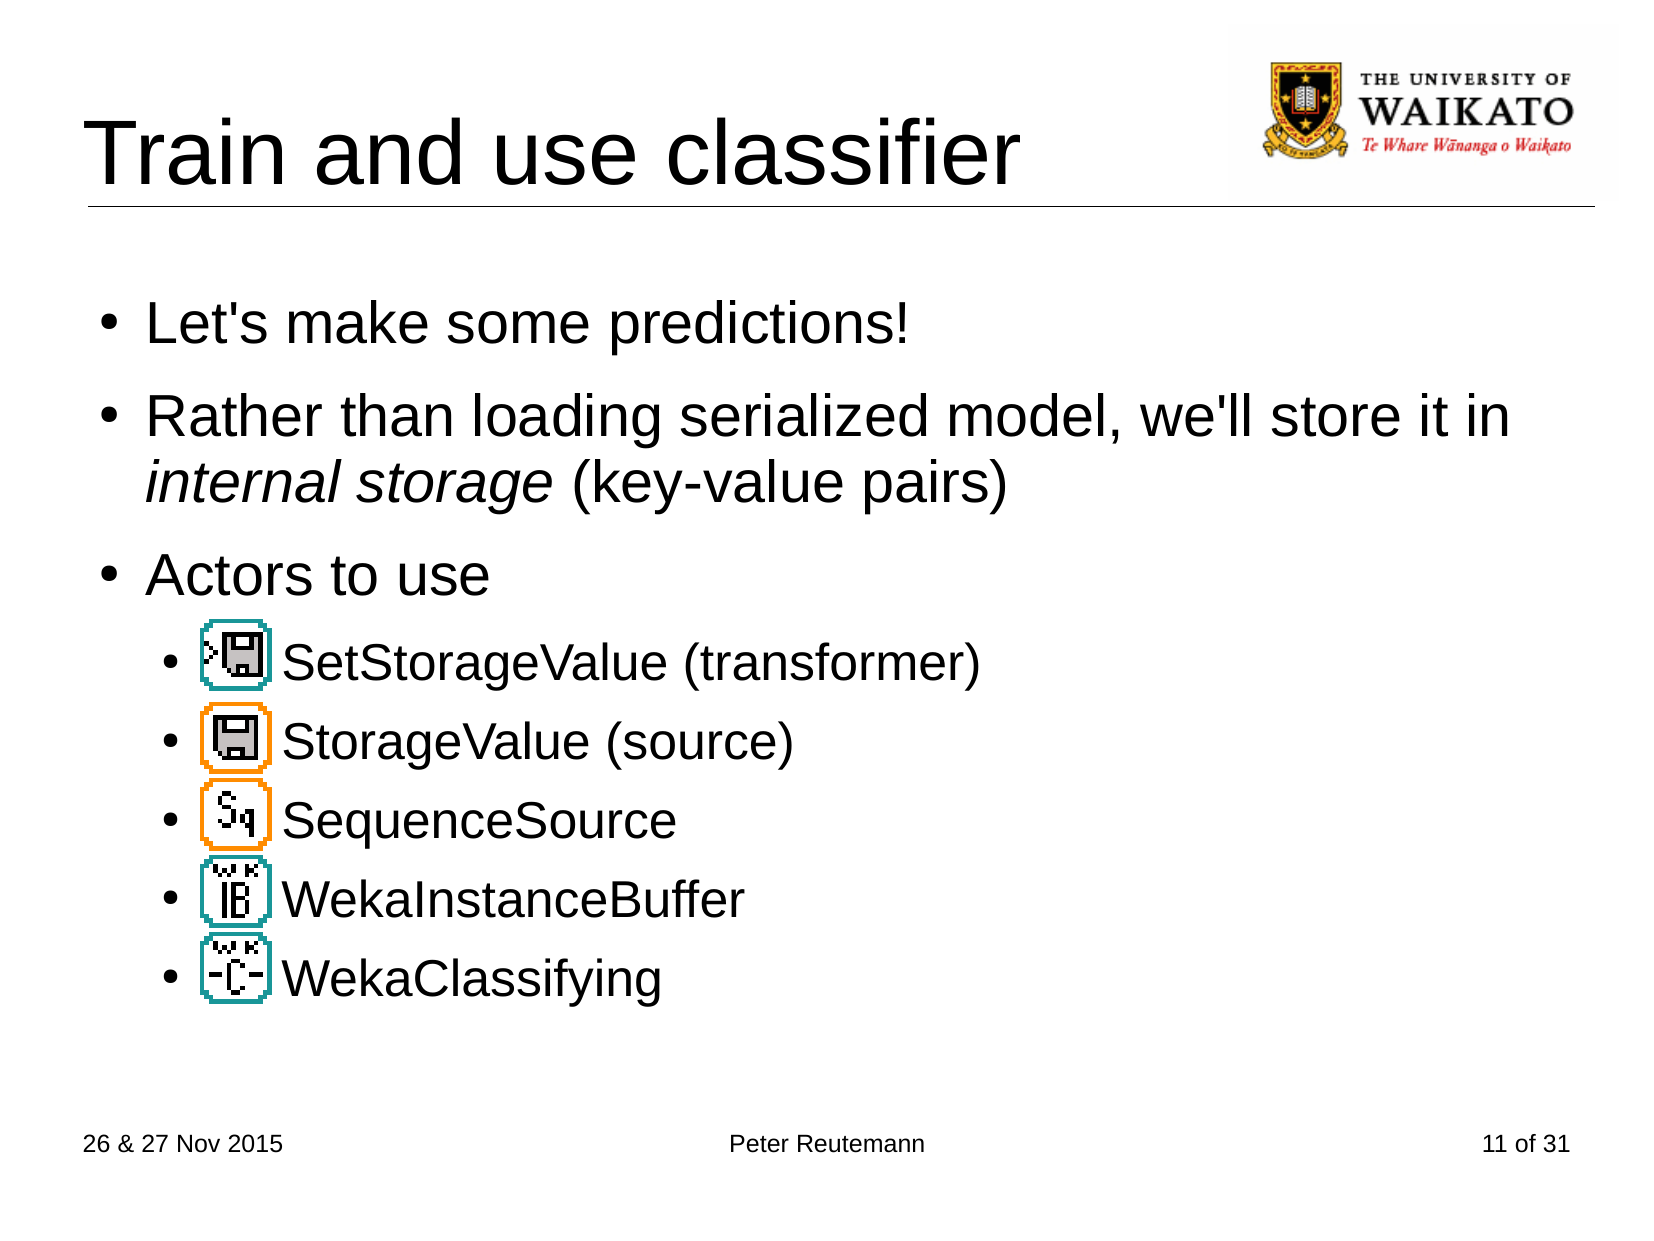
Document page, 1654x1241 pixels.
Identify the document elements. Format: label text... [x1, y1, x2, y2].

title Train and use classifier [82, 49, 1571, 257]
picture [1228, 24, 1619, 201]
picture [200, 855, 272, 928]
picture [200, 932, 272, 1004]
picture [200, 619, 272, 691]
picture [200, 778, 272, 851]
picture [200, 702, 272, 774]
list Let's make some predictions! Rather than loading serialized model, we'll store it in internal storage (key-value pairs) Actors to use SetStorageValue (transformer) StorageValue (source) SequenceSource WekaInstanceBuffer WekaClassifying [82, 290, 1571, 1010]
